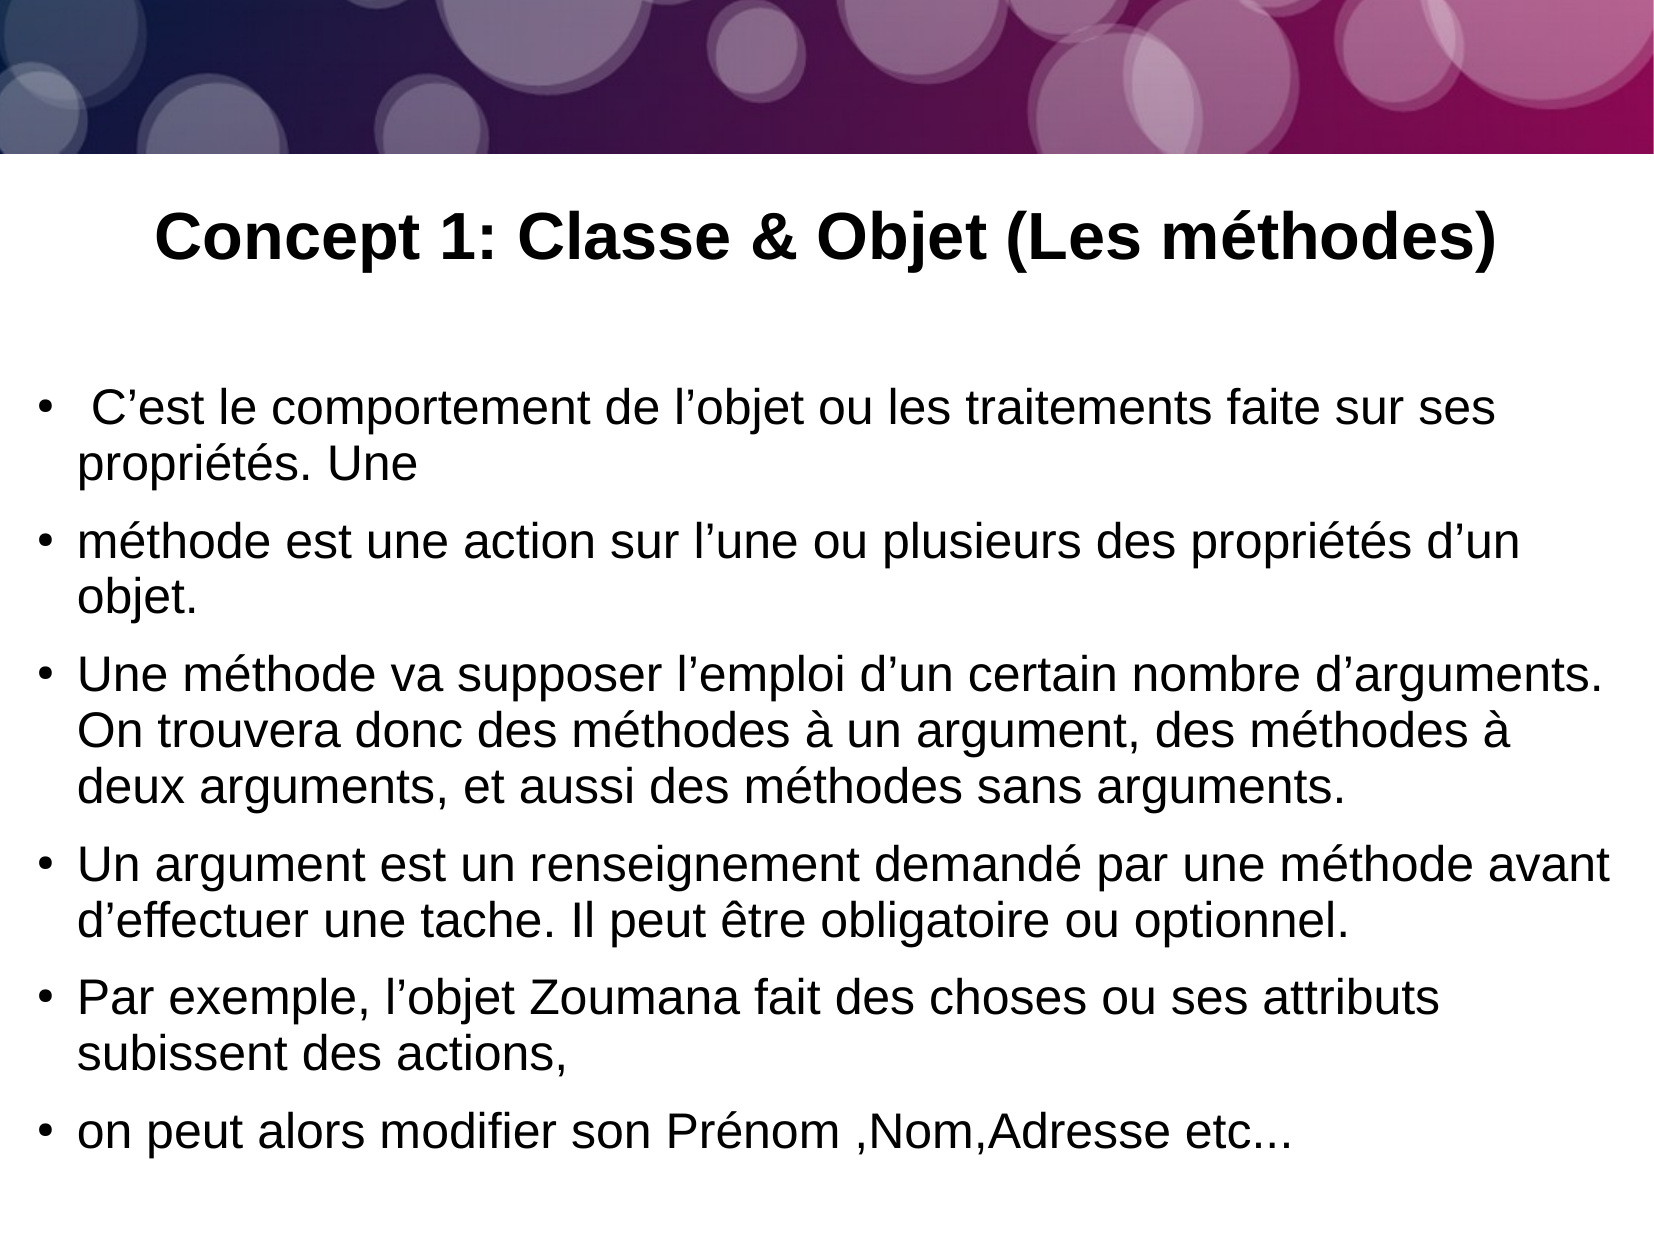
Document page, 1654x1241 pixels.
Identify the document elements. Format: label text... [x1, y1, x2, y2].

title Concept 1: Classe & Objet (Les méthodes) [82, 129, 1571, 301]
picture [0, 0, 1654, 154]
list C’est le comportement de l’objet ou les traitements faite sur ses propriétés. Une méthode est une action sur l’une ou plusieurs des propriétés d’un objet. Une méthode va supposer l’emploi d’un certain nombre d’arguments. On trouvera donc des méthodes à un argument, des méthodes à deux arguments, et aussi des méthodes sans arguments. Un argument est un renseignement demandé par une méthode avant d’effectuer une tache. Il peut être obligatoire ou optionnel. Par exemple, l’objet Zoumana fait des choses ou ses attributs subissent des actions, on peut alors modifier son Prénom ,Nom,Adresse etc... [23, 301, 1619, 1217]
